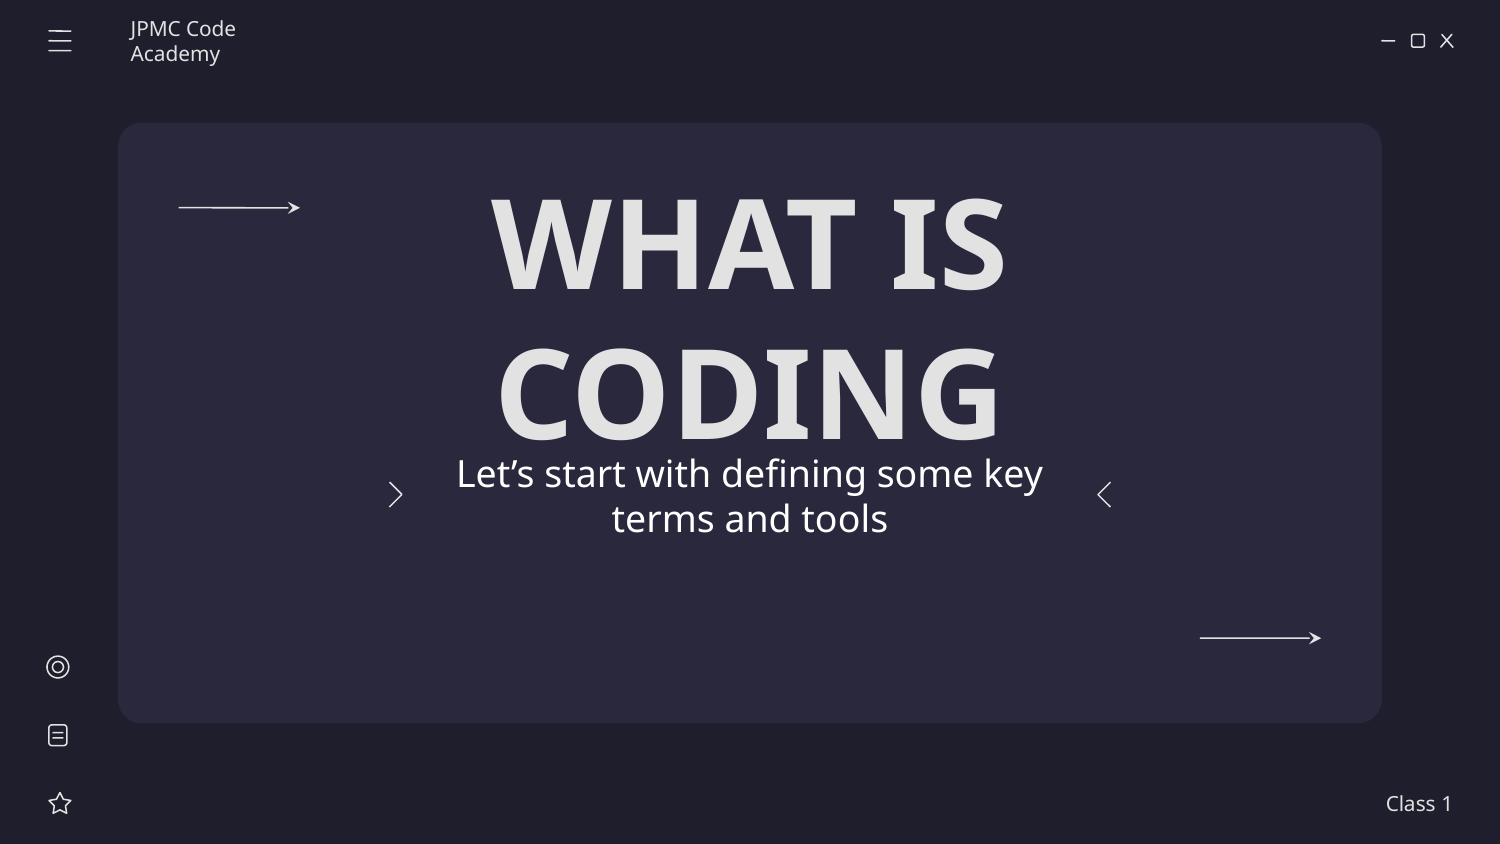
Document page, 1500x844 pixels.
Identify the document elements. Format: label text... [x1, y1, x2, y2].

title WHAT IS CODING [294, 207, 1206, 422]
subtitle Let’s start with defining some key terms and tools [402, 421, 1098, 568]
subtitle Class 1 [1278, 780, 1453, 826]
subtitle JPMC Code Academy [130, 18, 306, 64]
